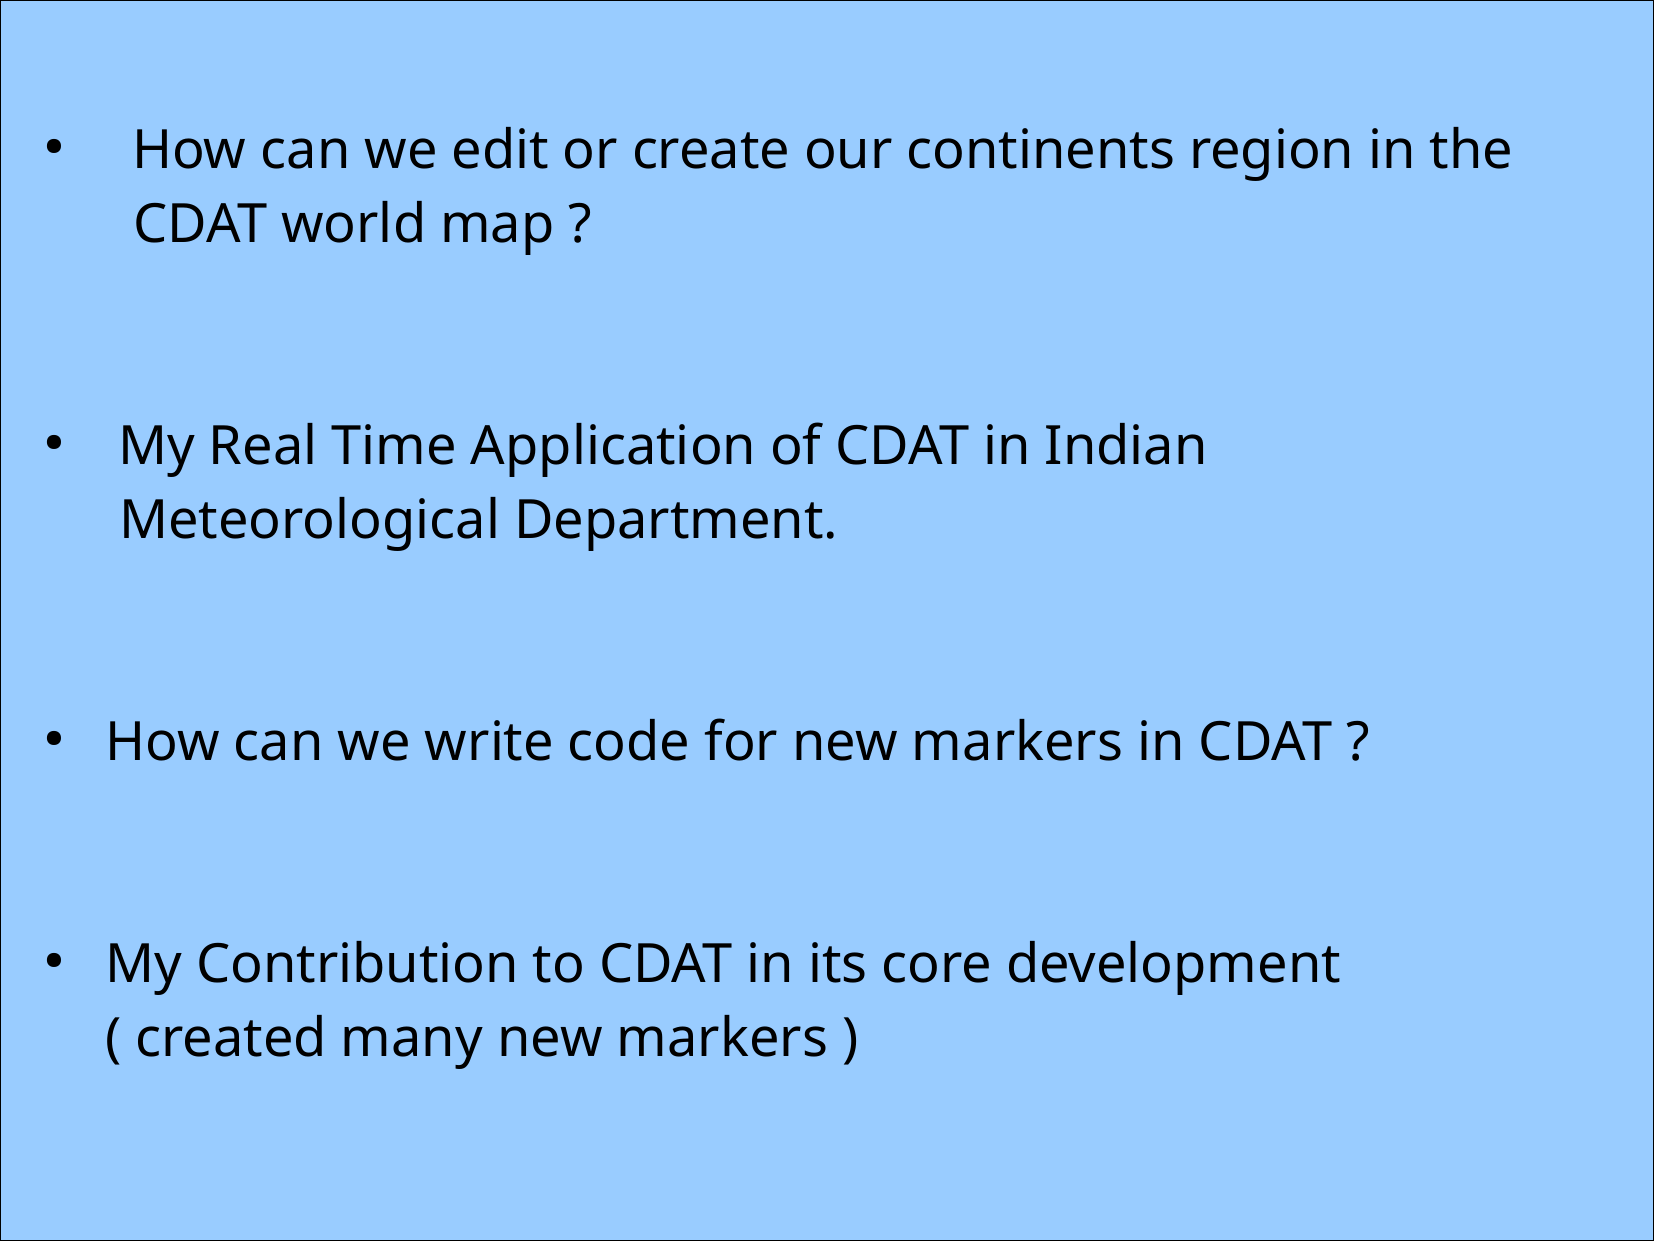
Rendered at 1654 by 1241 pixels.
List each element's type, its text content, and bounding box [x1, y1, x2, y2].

text_box [0, 0, 1654, 1241]
text_box How can we edit or create our continents region in the CDAT world map ? My Real Time Application of CDAT in Indian Meteorological Department. How can we write code for new markers in CDAT ? My Contribution to CDAT in its core development ( created many new markers ) [29, 29, 1595, 1211]
